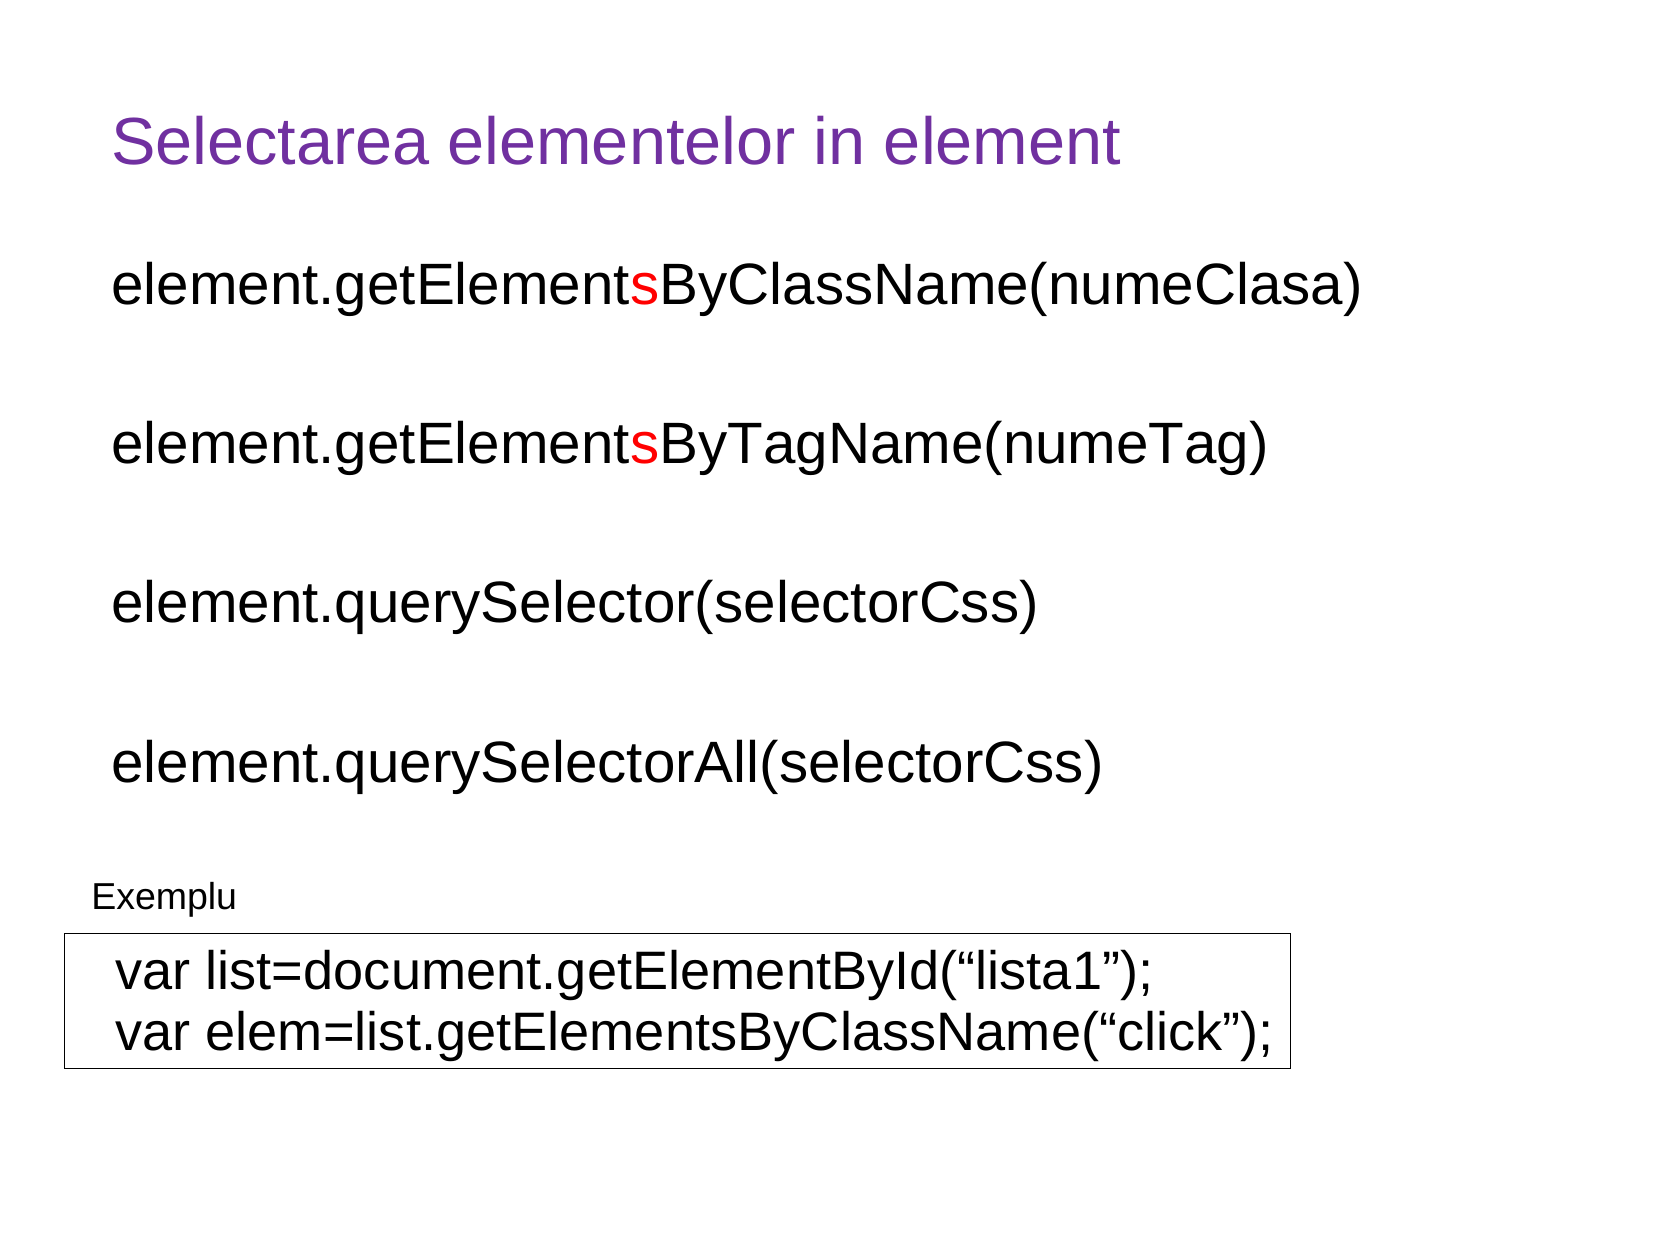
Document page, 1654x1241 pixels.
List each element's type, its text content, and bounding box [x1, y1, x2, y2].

text_box Exemplu [76, 868, 252, 925]
text_box Selectarea elementelor in element element.getElementsByClassName(numeClasa) element.getElementsByTagName(numeTag) element.querySelector(selectorCss) element.querySelectorAll(selectorCss) [96, 96, 1585, 1199]
text_box var list=document.getElementById(“lista1”); var elem=list.getElementsByClassName(“click”); [64, 933, 1291, 1069]
